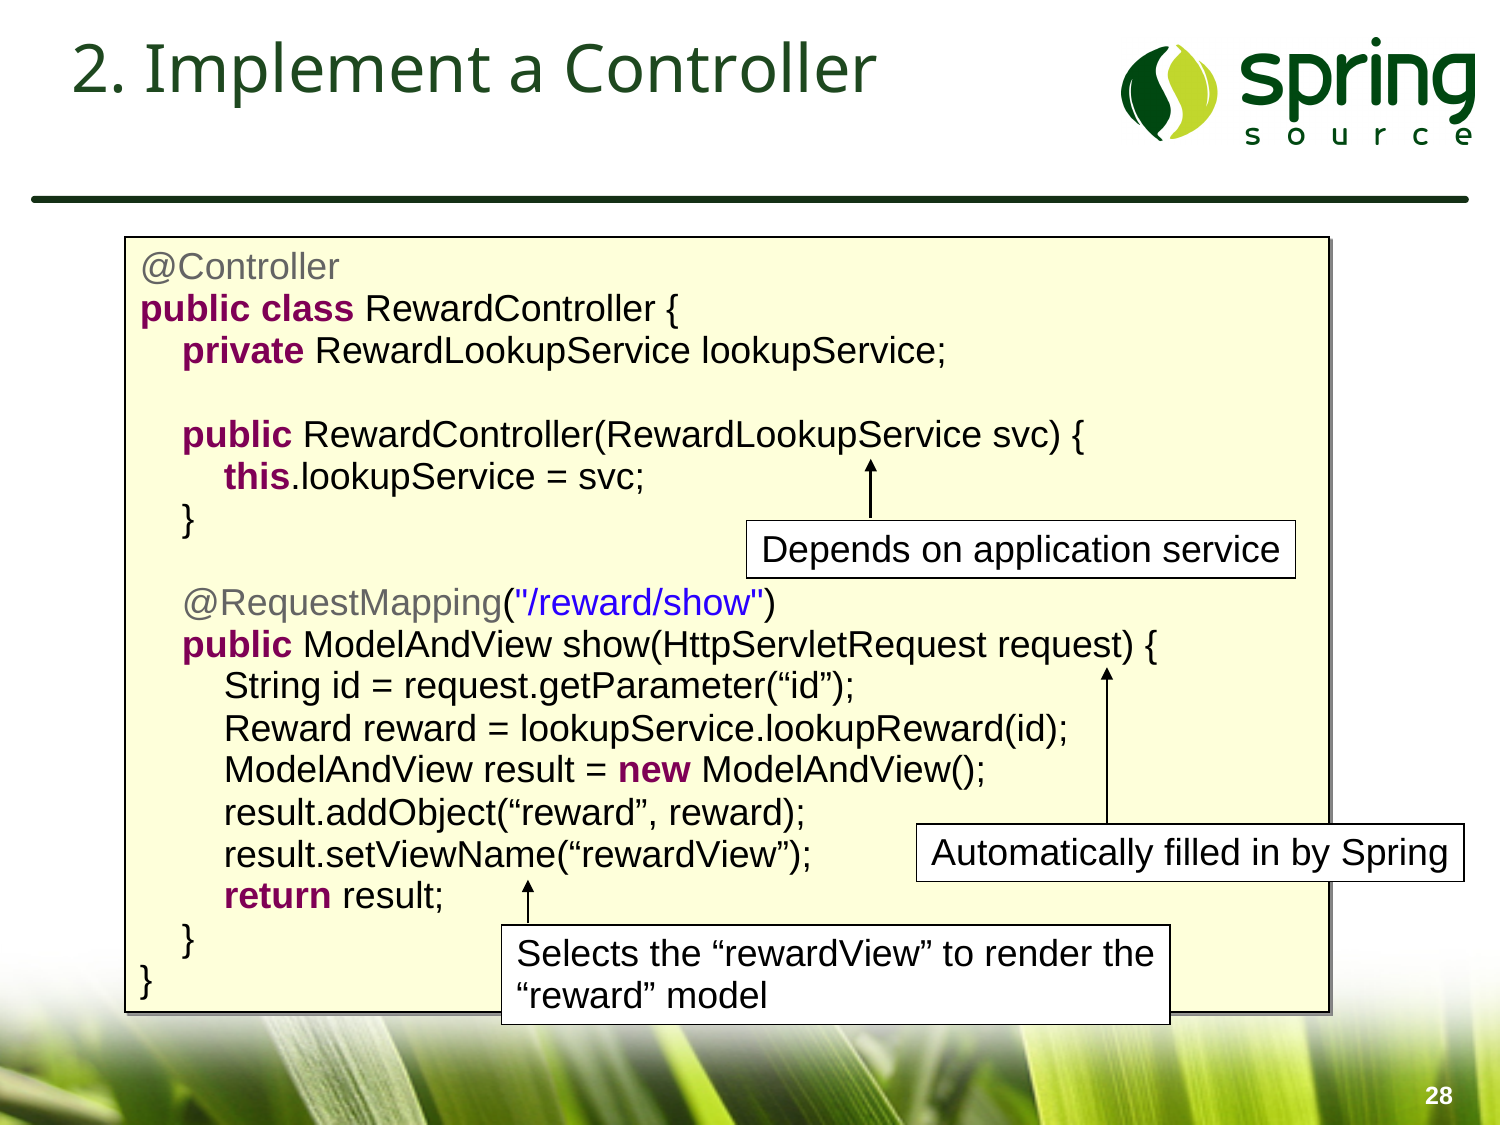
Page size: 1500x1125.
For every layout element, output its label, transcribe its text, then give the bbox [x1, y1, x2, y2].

text_box Depends on application service [746, 520, 1296, 578]
title 2. Implement a Controller [56, 13, 1089, 176]
text_box Selects the “rewardView” to render the “reward” model [501, 924, 1171, 1025]
picture [1121, 37, 1475, 145]
text_box Automatically filled in by Spring [916, 824, 1464, 882]
picture [0, 944, 1500, 1125]
text_box @Controller public class RewardController { private RewardLookupService lookupService; public RewardController(RewardLookupService svc) { this.lookupService = svc; } @RequestMapping("/reward/show") public ModelAndView show(HttpServletRequest request) { String id = request.getParameter(“id”); Reward reward = lookupService.lookupReward(id); ModelAndView result = new ModelAndView(); result.addObject(“reward”, reward); result.setViewName(“rewardView”); return result; } } [125, 237, 1329, 1013]
